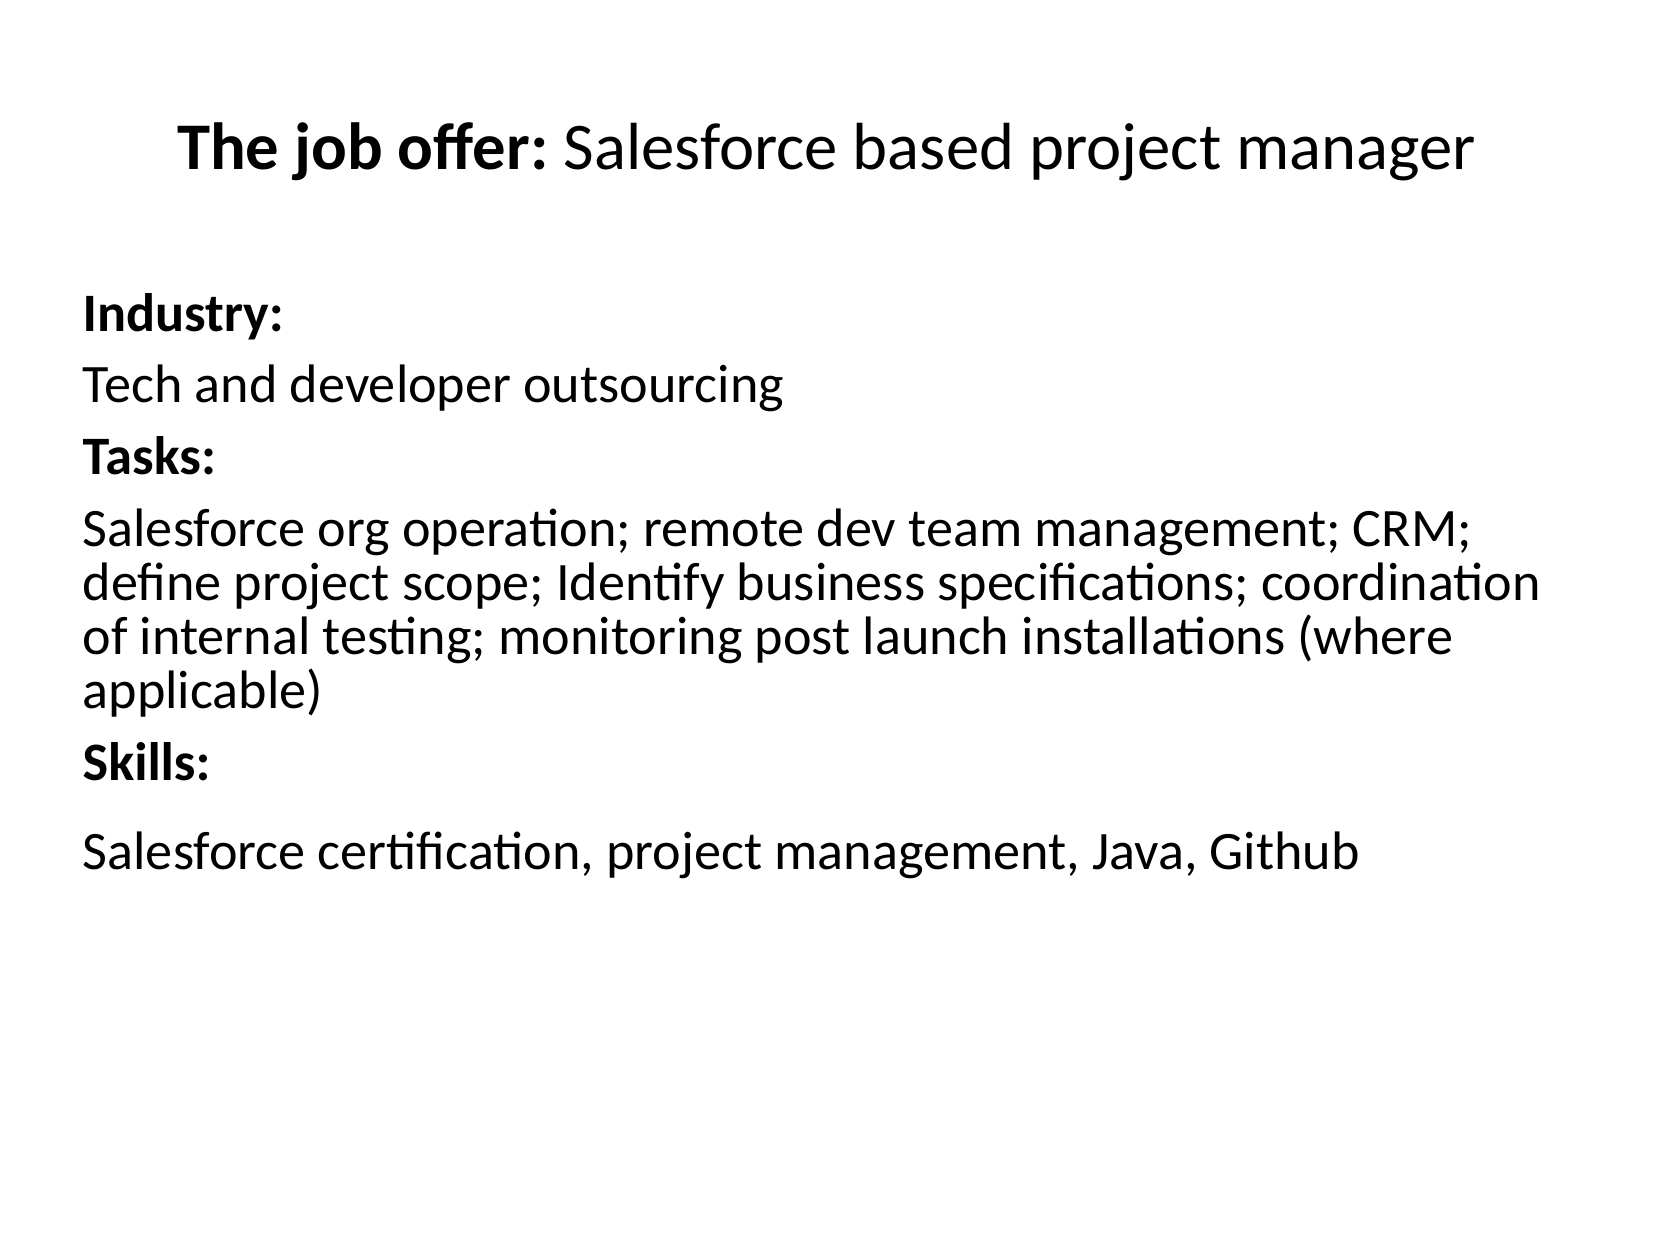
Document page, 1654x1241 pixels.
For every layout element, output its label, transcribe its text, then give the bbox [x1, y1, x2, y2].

title The job offer: Salesforce based project manager [82, 49, 1571, 257]
list Industry: Tech and developer outsourcing Tasks: Salesforce org operation; remote dev team management; CRM; define project scope; Identify business specifications; coordination of internal testing; monitoring post launch installations (where applicable) Skills: Salesforce certification, project management, Java, Github [82, 290, 1571, 1109]
